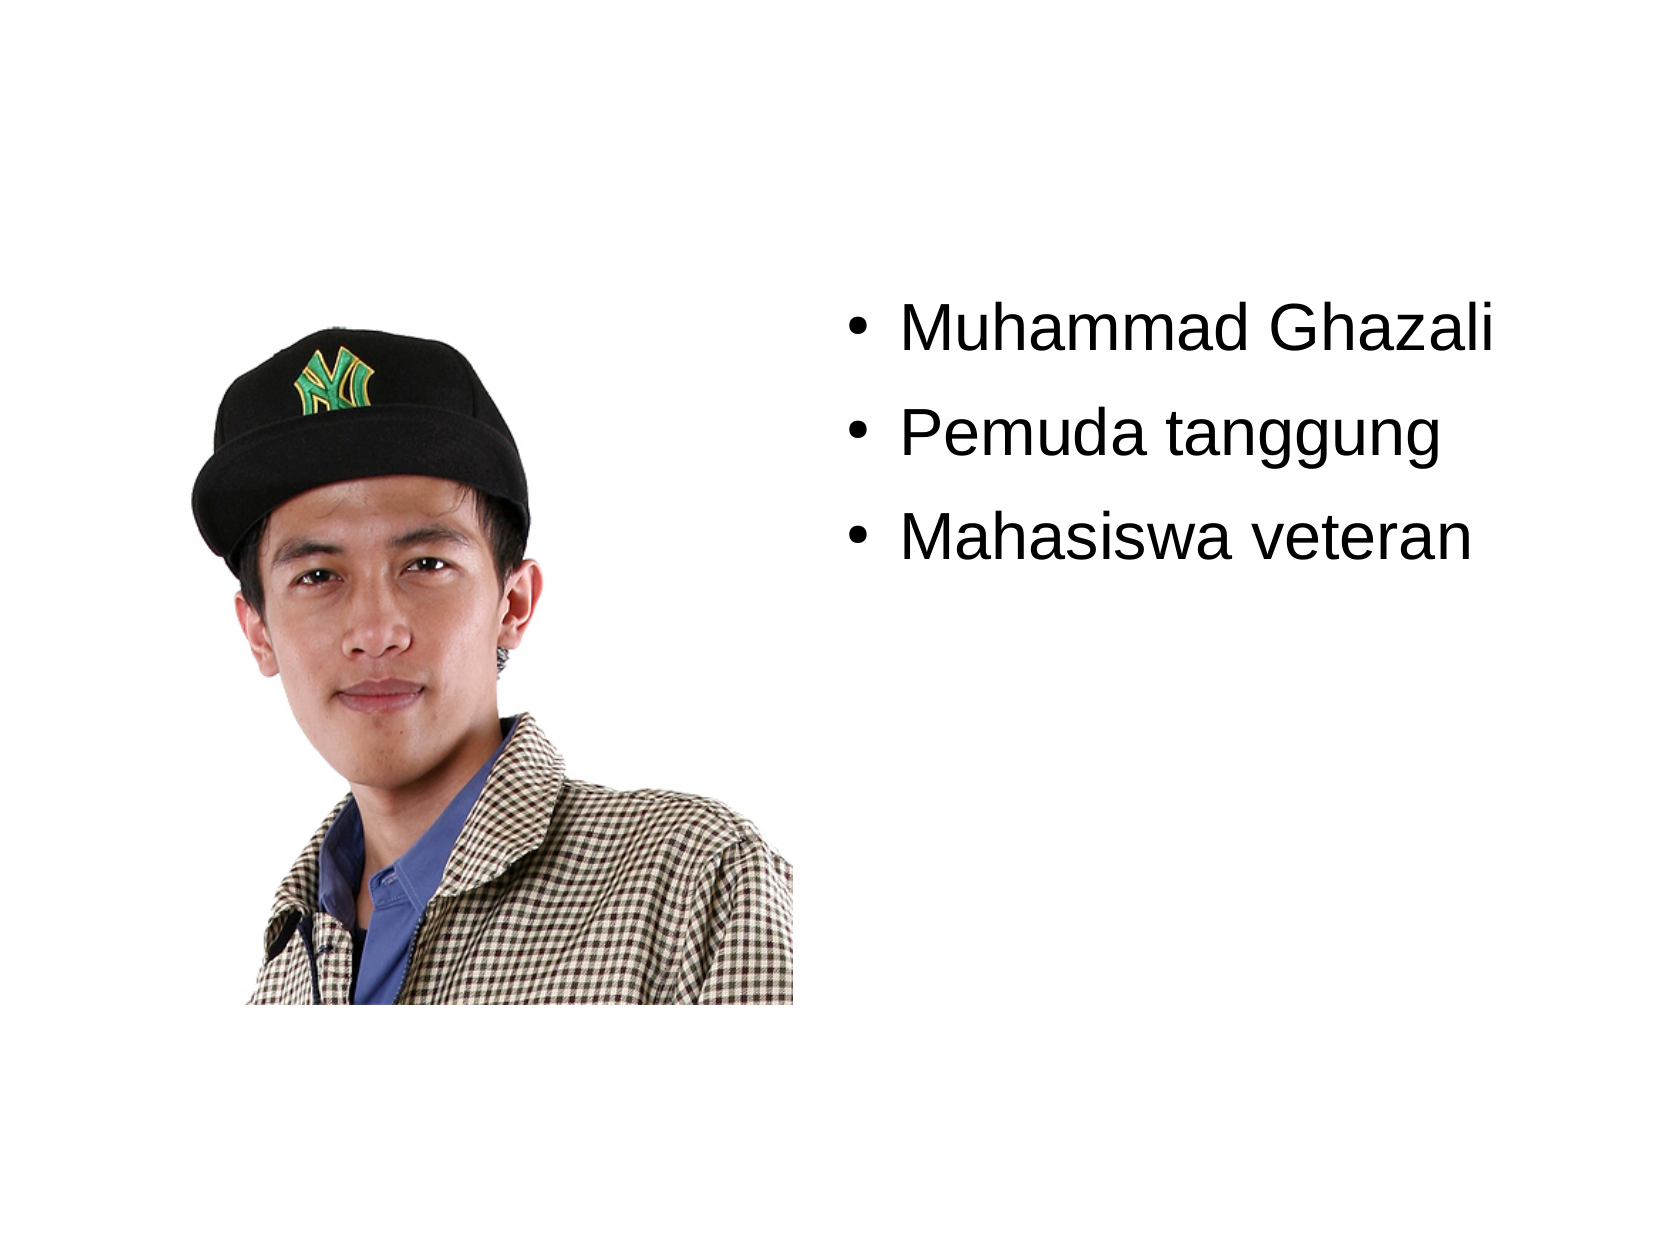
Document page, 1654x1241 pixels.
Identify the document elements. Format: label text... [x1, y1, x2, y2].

picture [82, 294, 793, 1005]
list Muhammad Ghazali Pemuda tanggung Mahasiswa veteran [828, 290, 1539, 1010]
